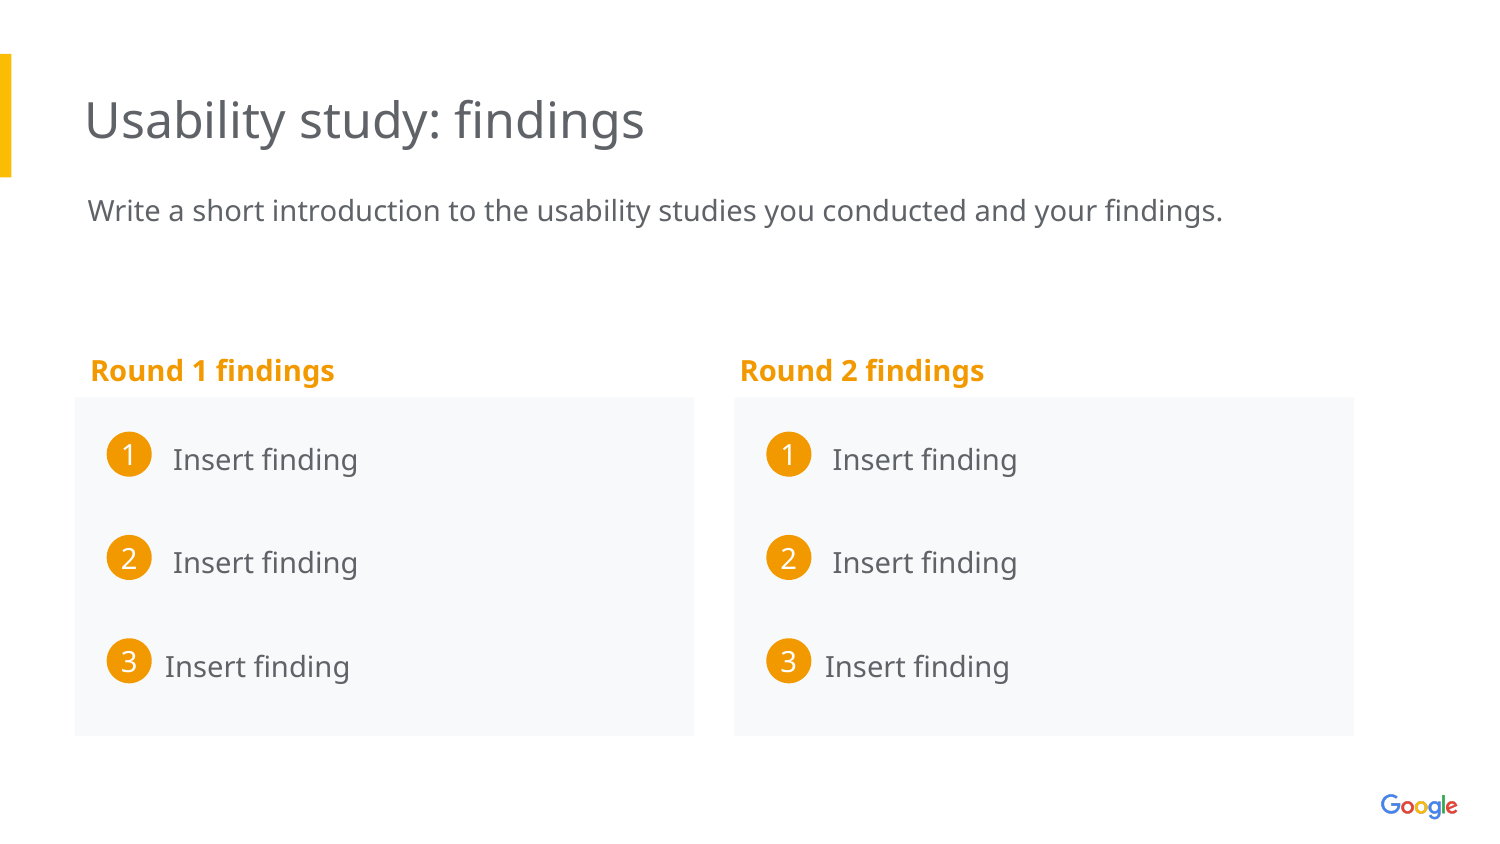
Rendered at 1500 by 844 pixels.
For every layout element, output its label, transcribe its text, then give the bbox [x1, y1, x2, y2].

text_box 2 [106, 534, 152, 580]
text_box Round 1 findings [74, 331, 623, 397]
text_box Write a short introduction to the usability studies you conducted and your findings. [87, 172, 1379, 283]
text_box Insert finding [158, 421, 706, 492]
text_box Insert finding [817, 524, 1365, 595]
picture [1381, 794, 1458, 820]
text_box 3 [766, 638, 812, 684]
text_box [74, 397, 695, 736]
text_box Insert finding [817, 421, 1365, 492]
text_box Insert finding [150, 627, 698, 699]
text_box Usability study: findings [84, 73, 1095, 164]
text_box 1 [106, 431, 152, 477]
text_box Insert finding [809, 627, 1358, 699]
text_box [734, 397, 1354, 736]
text_box 2 [766, 534, 812, 580]
text_box Round 2 findings [724, 331, 1272, 402]
text_box 1 [766, 431, 812, 477]
text_box Insert finding [158, 524, 706, 595]
text_box 3 [106, 638, 152, 684]
